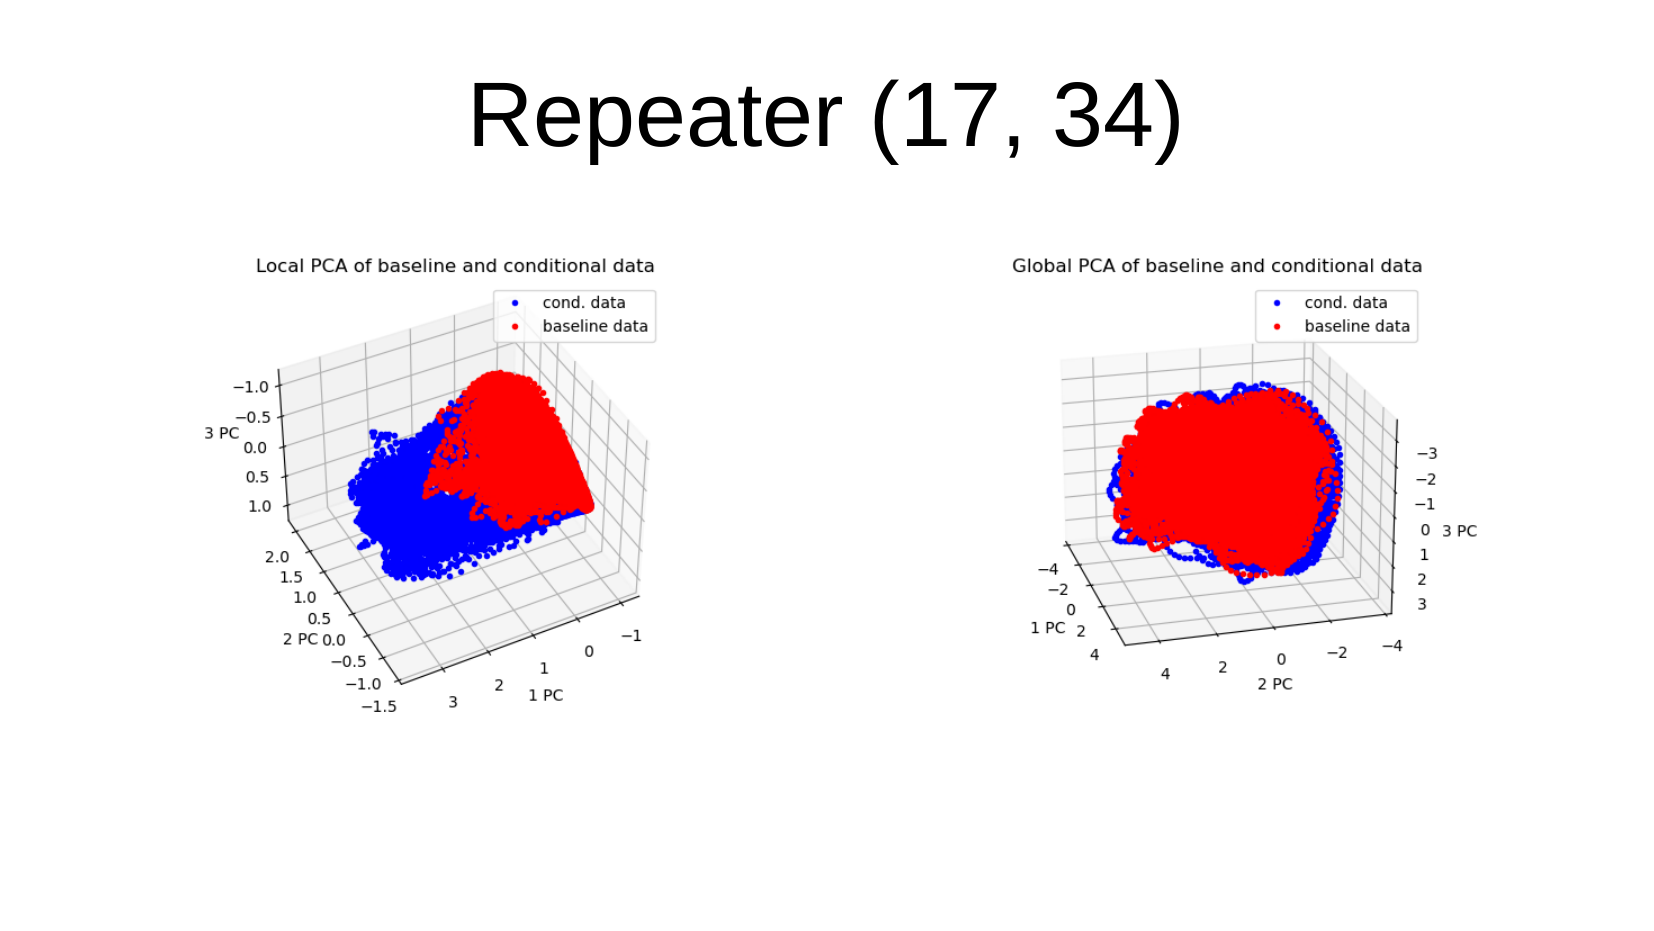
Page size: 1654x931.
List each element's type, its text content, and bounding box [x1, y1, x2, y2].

picture [848, 217, 1568, 758]
picture [86, 217, 806, 758]
title Repeater (17, 34) [82, 37, 1571, 193]
